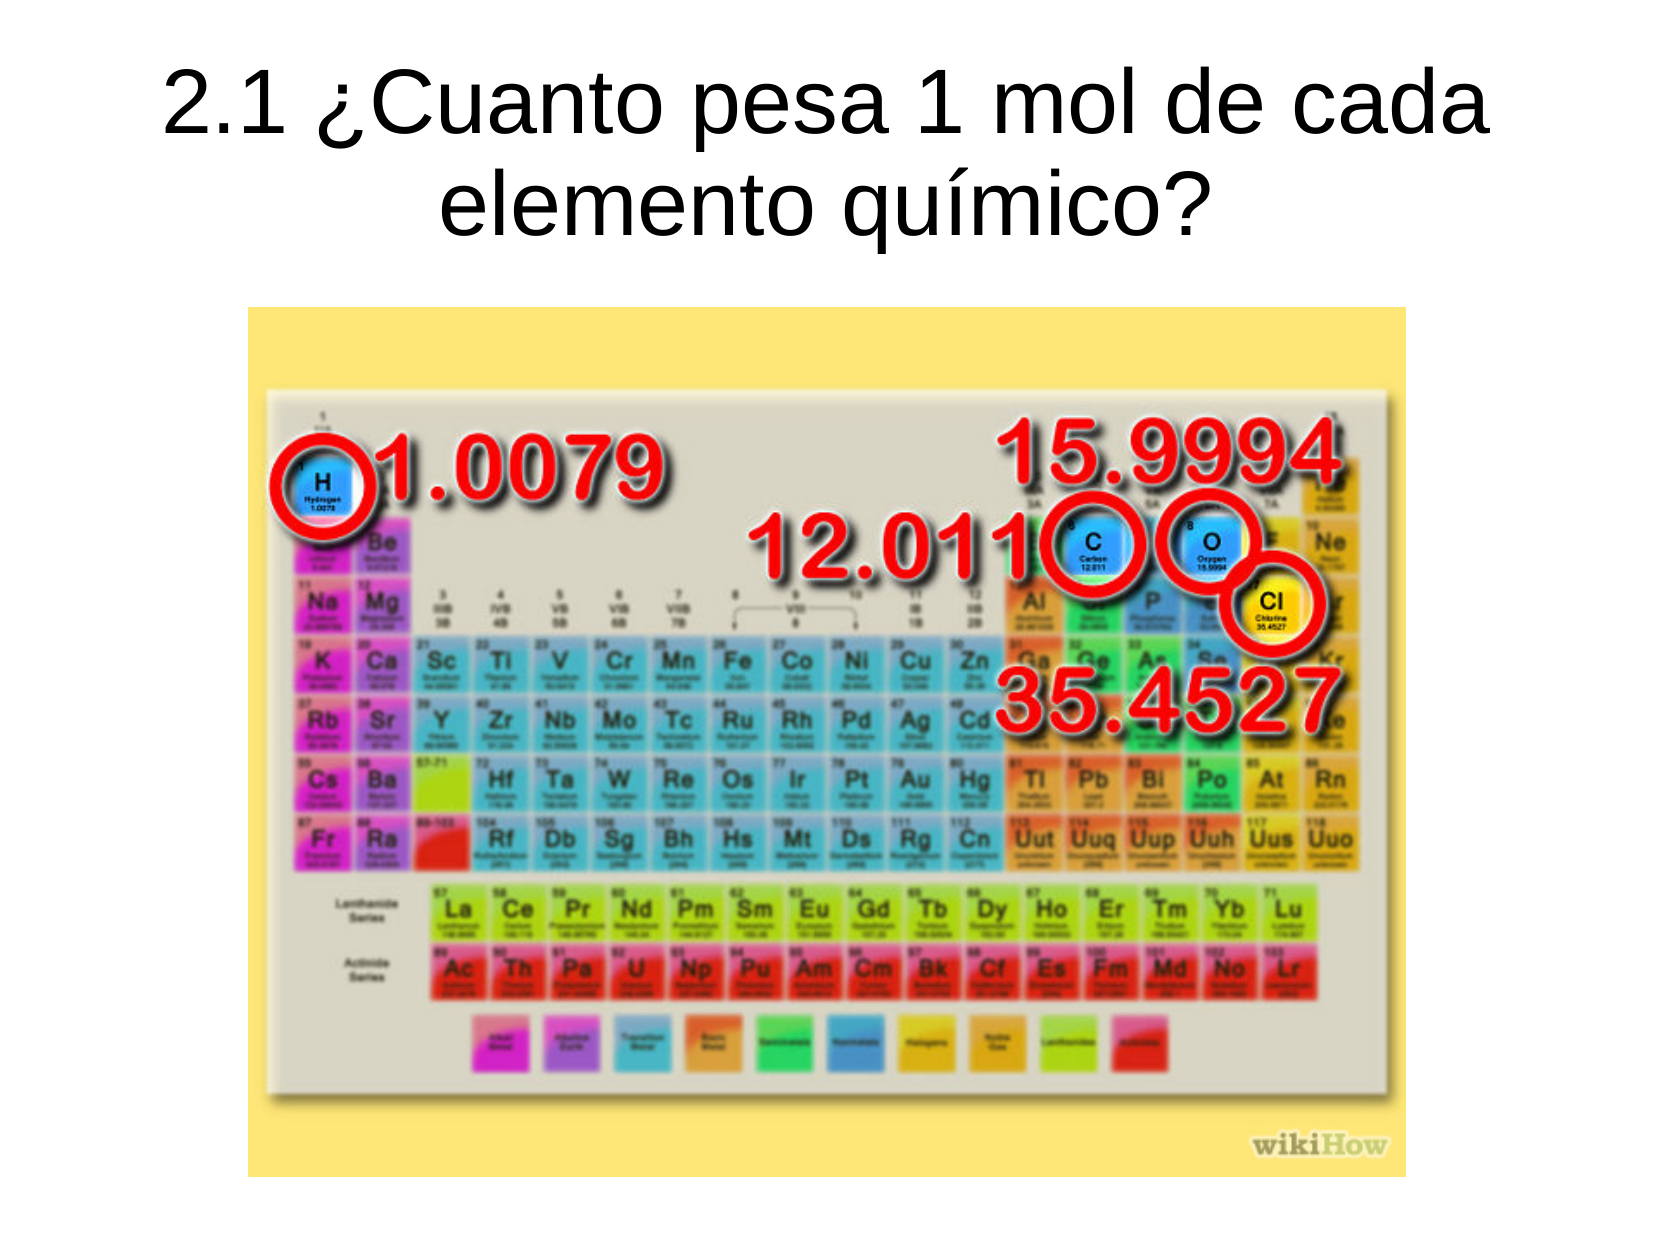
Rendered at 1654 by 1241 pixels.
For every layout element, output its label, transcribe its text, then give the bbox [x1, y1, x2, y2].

title 2.1 ¿Cuanto pesa 1 mol de cada elemento químico? [82, 49, 1571, 257]
picture [248, 307, 1406, 1177]
